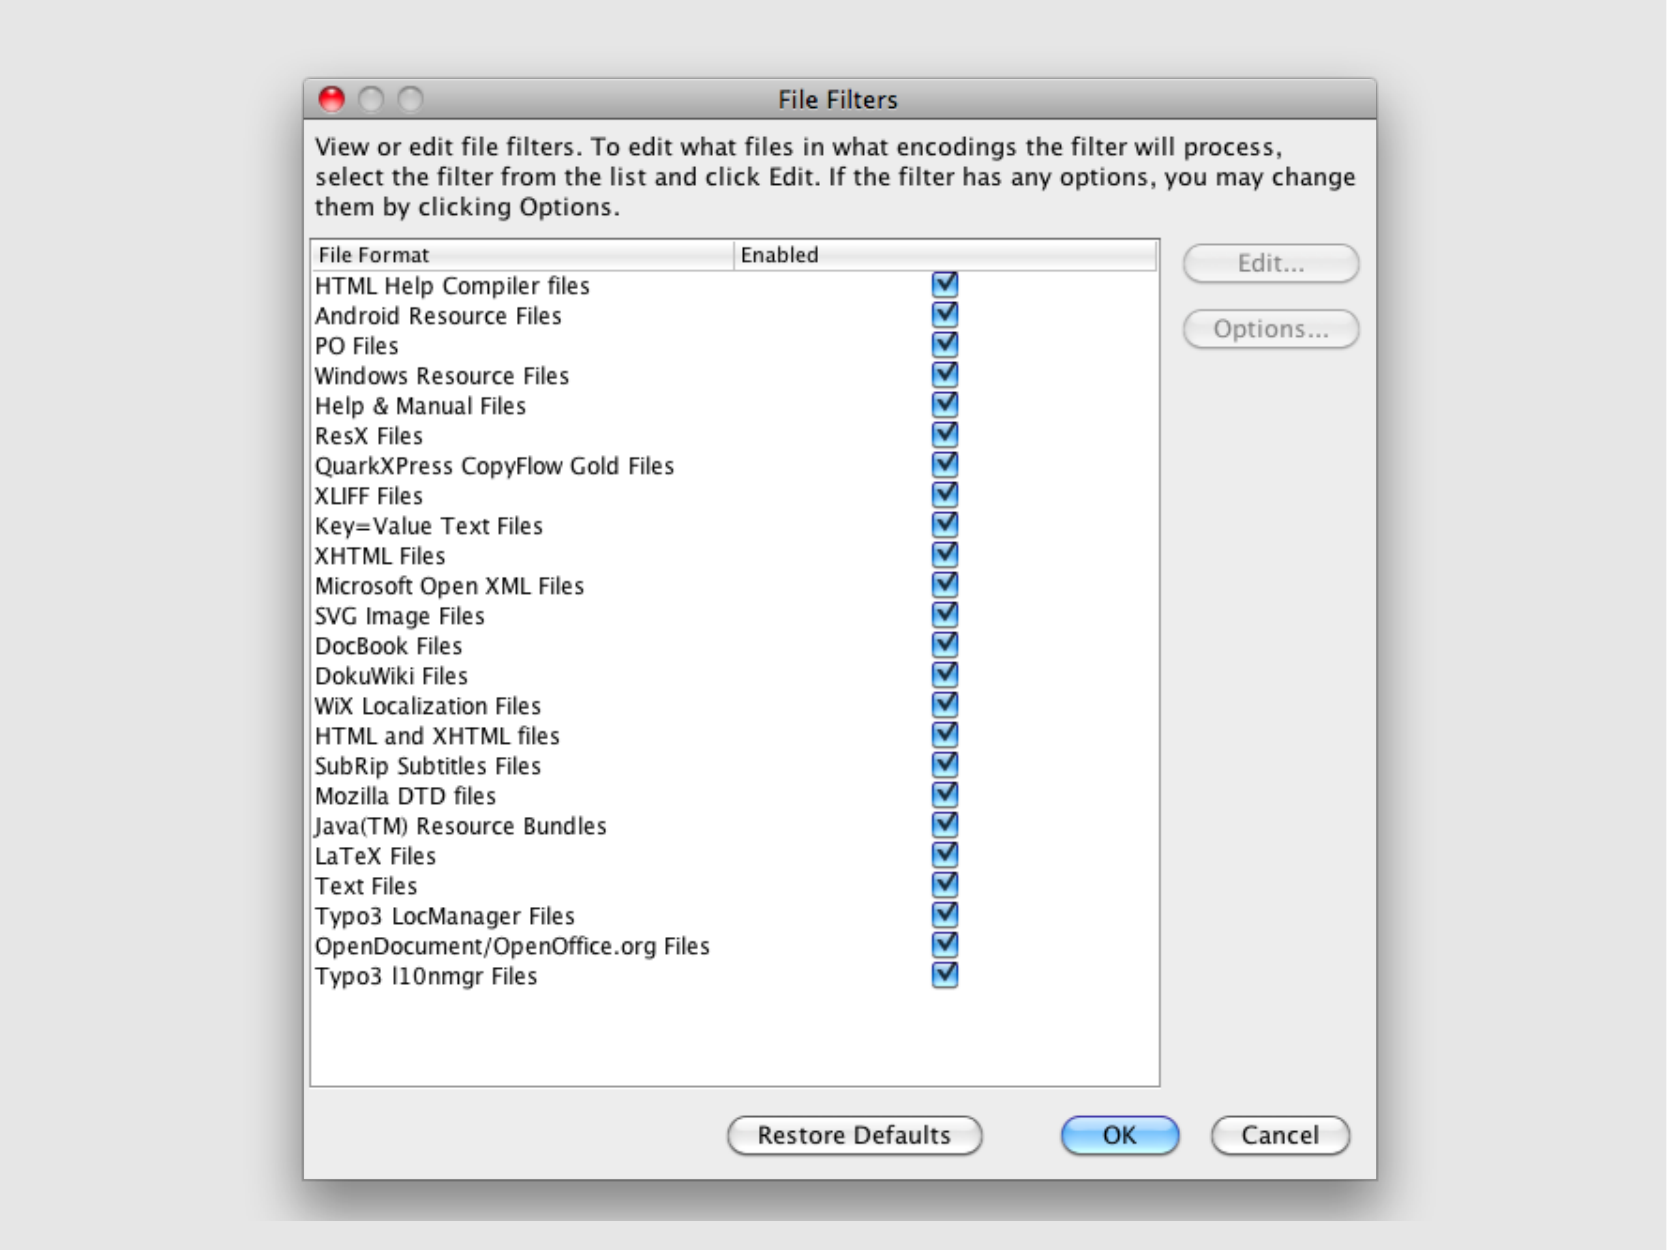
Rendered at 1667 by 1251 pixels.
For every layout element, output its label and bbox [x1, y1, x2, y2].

picture [229, 32, 1452, 1221]
